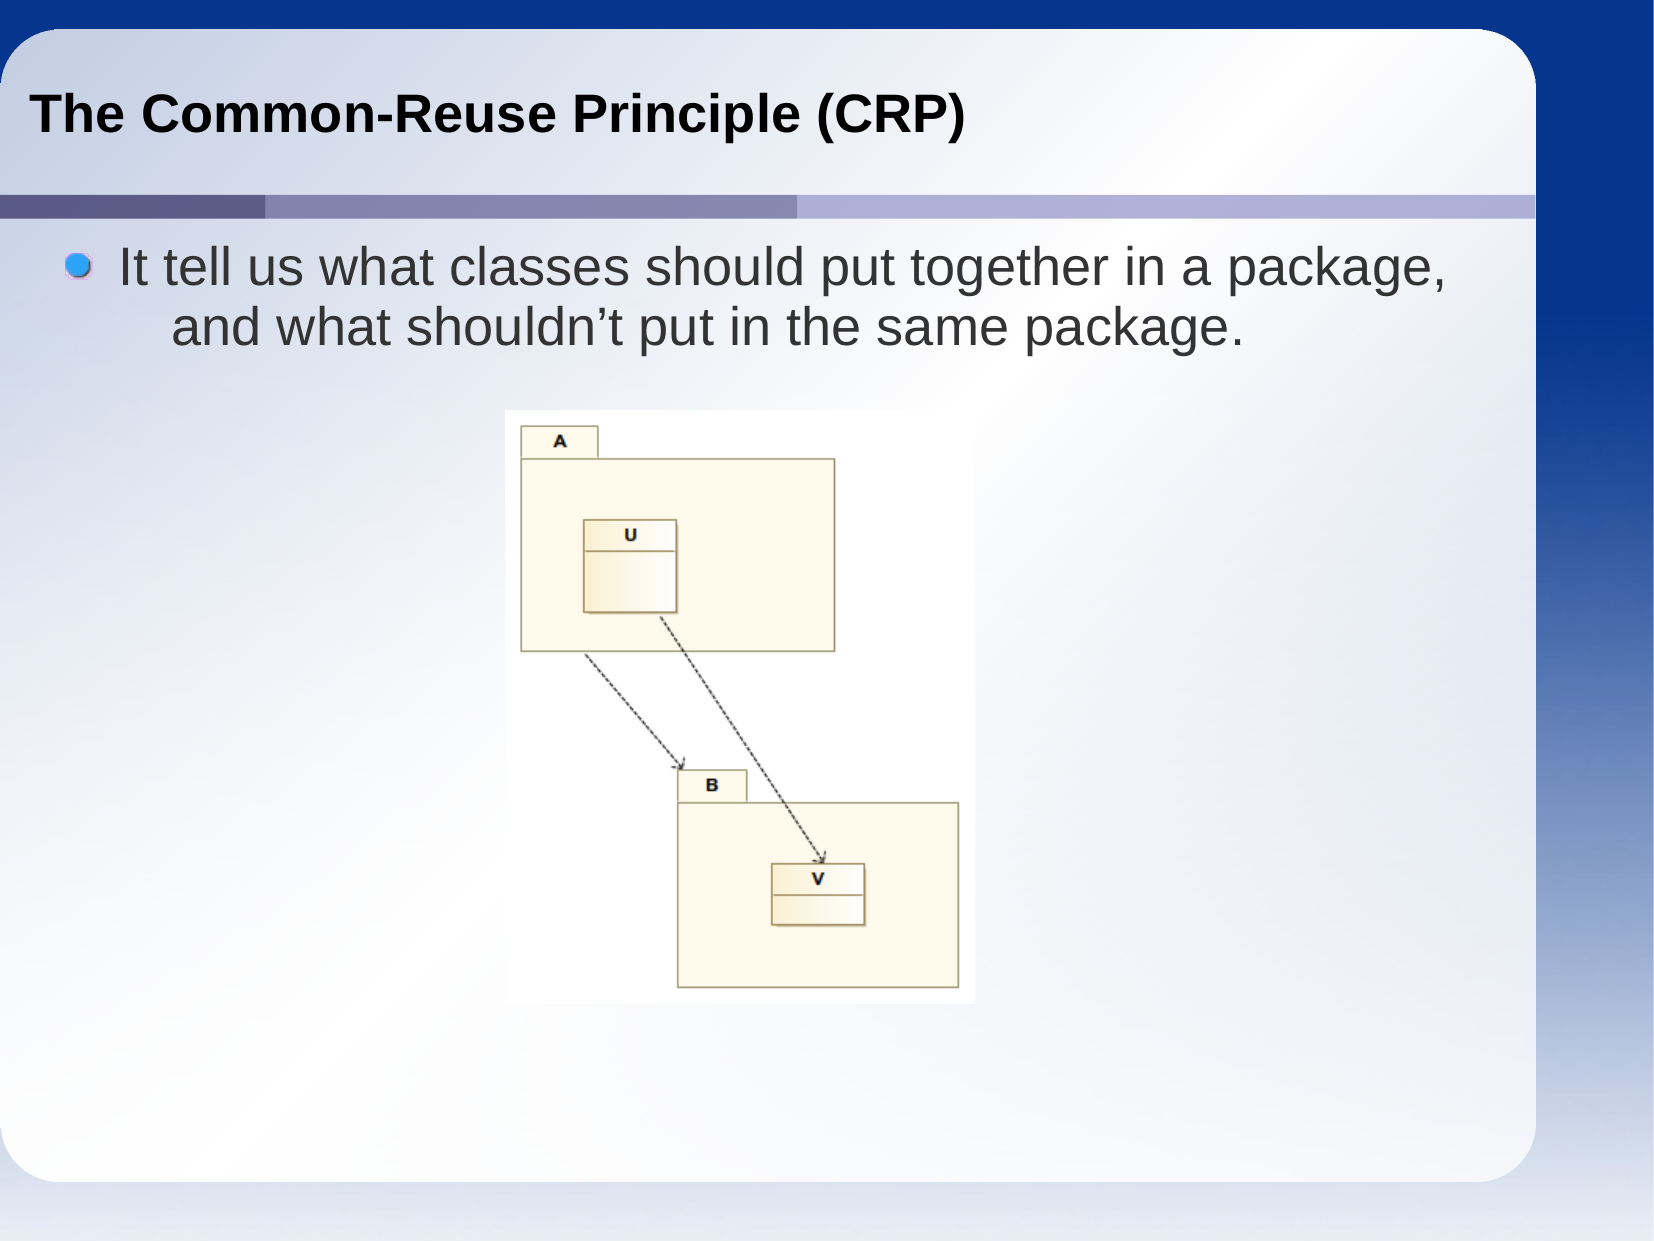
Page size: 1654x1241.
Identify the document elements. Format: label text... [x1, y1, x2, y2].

picture [0, 0, 1654, 1241]
title The Common-Reuse Principle (CRP) [29, 49, 1506, 178]
list It tell us what classes should put together in a package, and what shouldn’t put in the same package. [29, 236, 1506, 1152]
picture [505, 410, 975, 1004]
